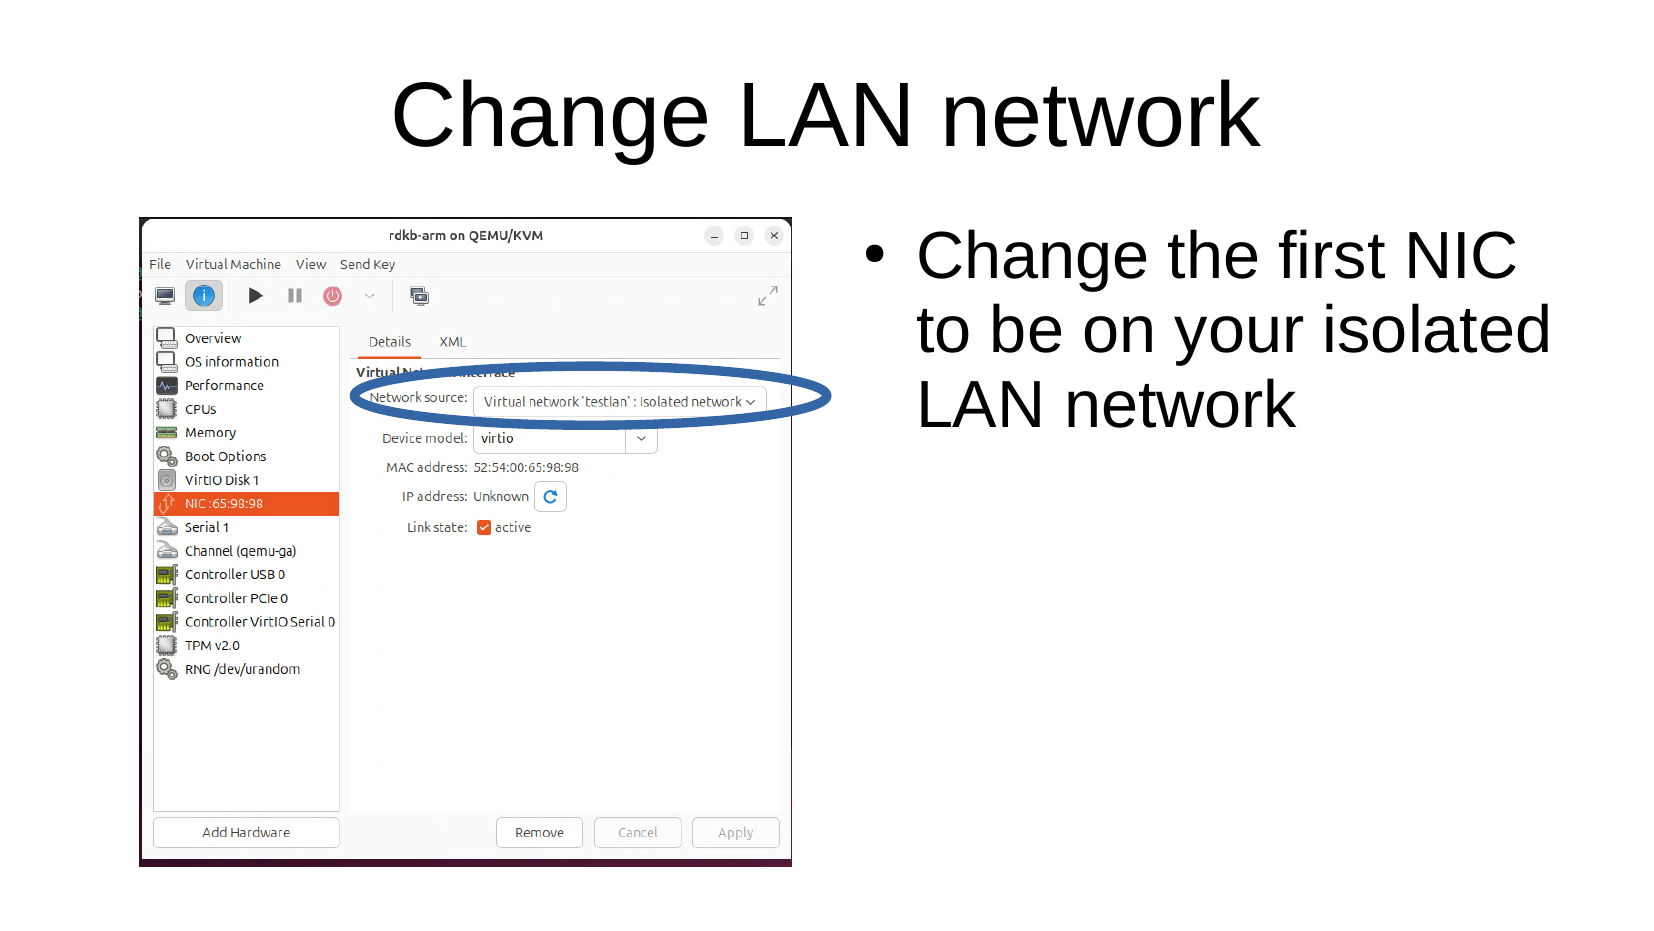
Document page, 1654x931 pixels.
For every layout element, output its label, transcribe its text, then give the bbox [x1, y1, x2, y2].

picture [139, 217, 792, 867]
list Change the first NIC to be on your isolated LAN network [845, 217, 1572, 758]
picture [360, 371, 792, 420]
title Change LAN network [82, 37, 1571, 193]
